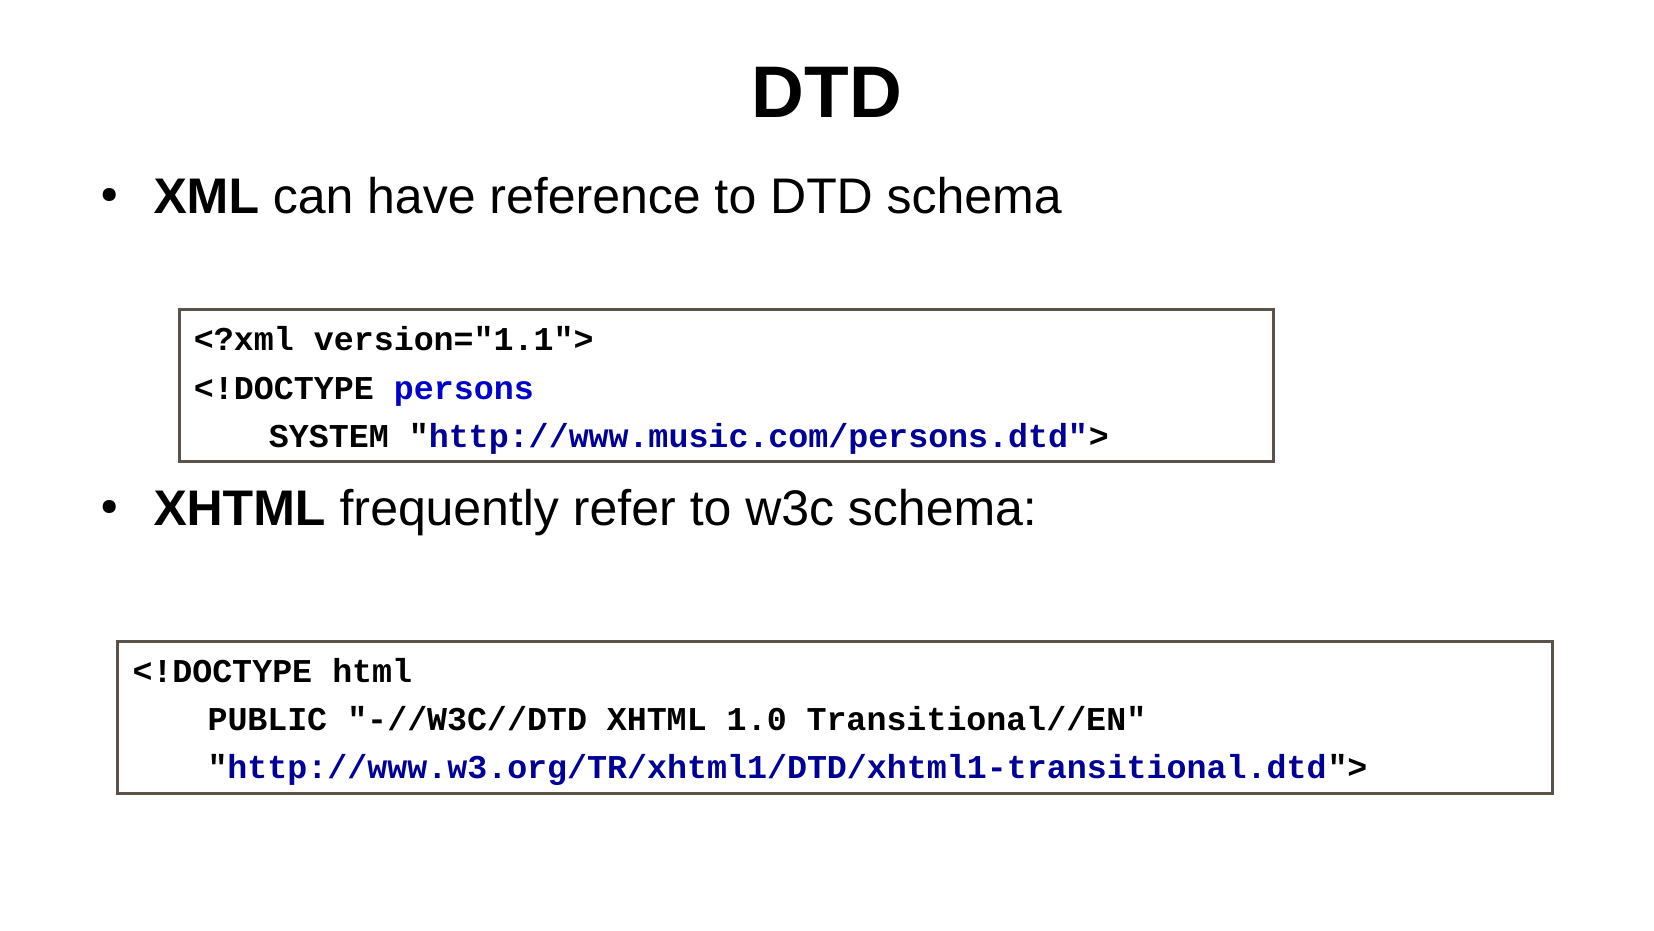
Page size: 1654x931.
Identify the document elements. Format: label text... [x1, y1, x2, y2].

text_box <?xml version="1.1"> <!DOCTYPE persons SYSTEM "http://www.music.com/persons.dtd"> [179, 309, 1274, 462]
list XML can have reference to DTD schema XHTML frequently refer to w3c schema: [82, 168, 1538, 889]
text_box <!DOCTYPE html PUBLIC "-//W3C//DTD XHTML 1.0 Transitional//EN" "http://www.w3.org/TR/xhtml1/DTD/xhtml1-transitional.dtd"> [117, 641, 1553, 794]
title DTD [82, 37, 1571, 147]
